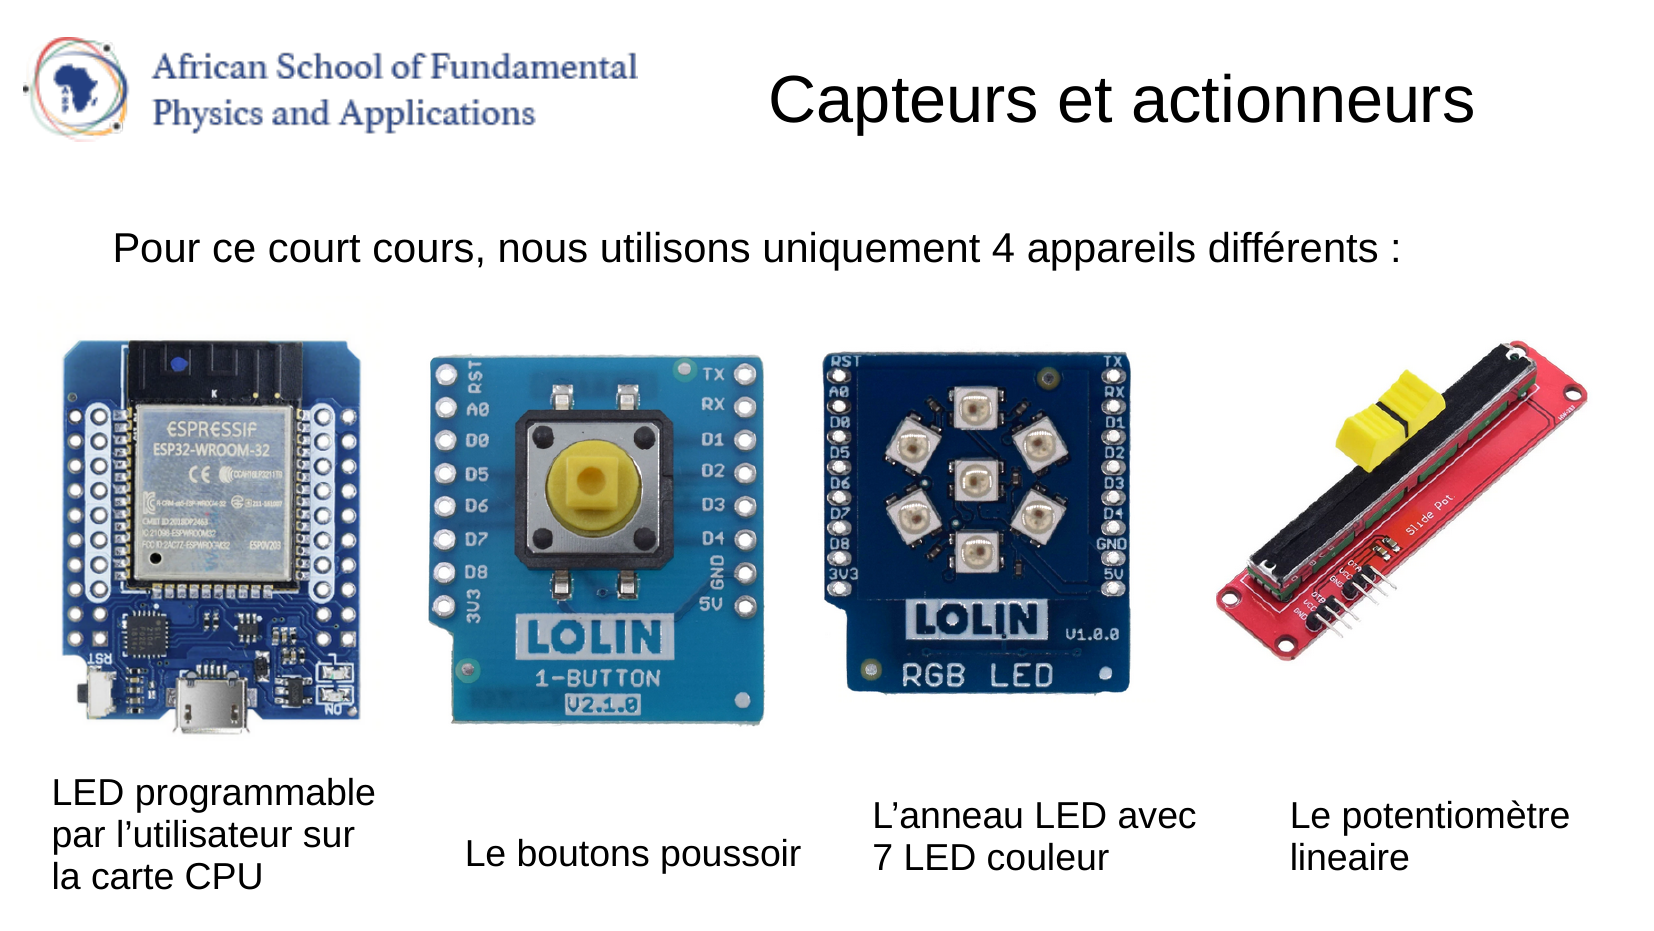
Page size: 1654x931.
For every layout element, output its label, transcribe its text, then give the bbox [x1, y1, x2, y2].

text_box Le potentiomètre lineaire [1275, 787, 1613, 924]
picture [23, 37, 635, 142]
text_box L’anneau LED avec 7 LED couleur [857, 787, 1213, 887]
text_box Le boutons poussoir [450, 825, 818, 882]
title Capteurs et actionneurs [635, 21, 1610, 177]
text_box LED programmable par l’utilisateur sur la carte CPU [36, 764, 413, 906]
picture [37, 296, 384, 751]
list Pour ce court cours, nous utilisons uniquement 4 appareils différents : [112, 225, 1601, 765]
picture [398, 337, 1157, 740]
picture [1180, 329, 1601, 676]
